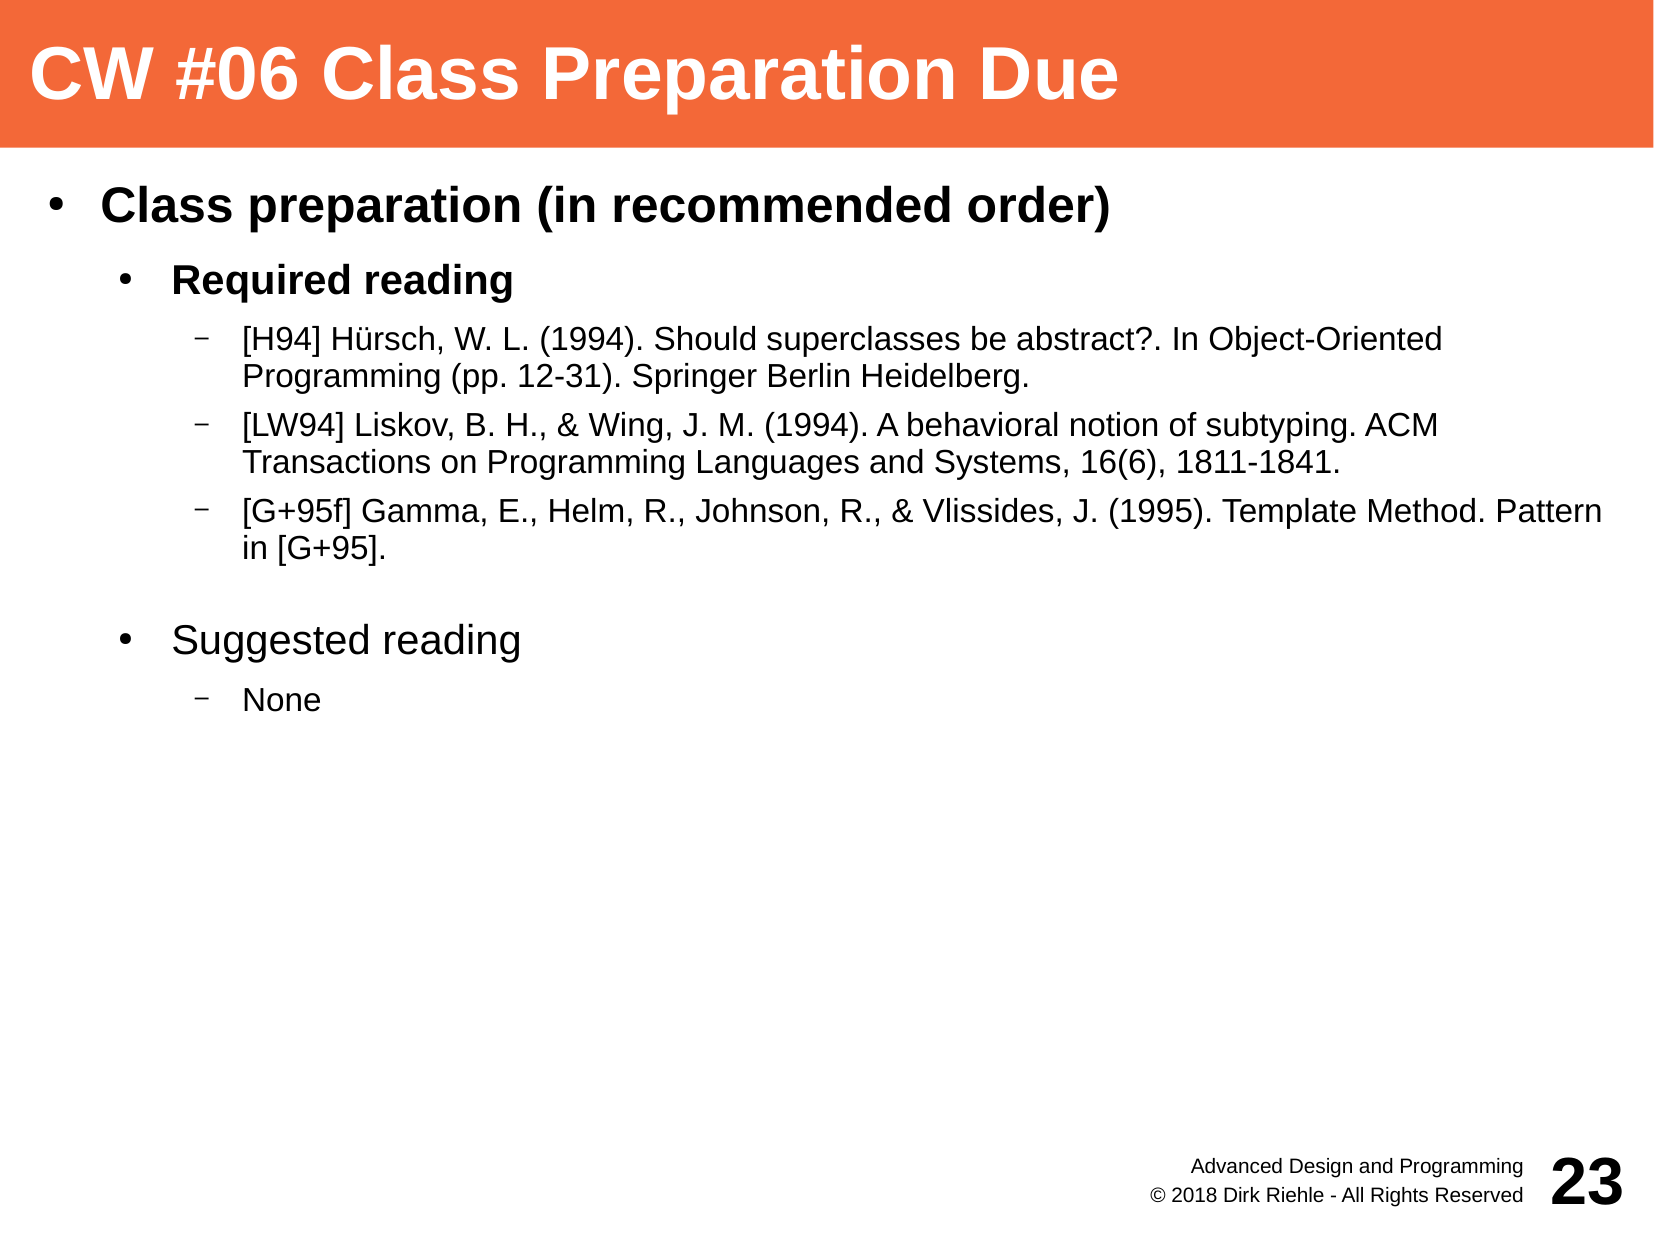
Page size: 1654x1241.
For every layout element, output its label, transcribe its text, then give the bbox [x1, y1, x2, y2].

list Class preparation (in recommended order) Required reading [H94] Hürsch, W. L. (1994). Should superclasses be abstract?. In Object-Oriented Programming (pp. 12-31). Springer Berlin Heidelberg. [LW94] Liskov, B. H., & Wing, J. M. (1994). A behavioral notion of subtyping. ACM Transactions on Programming Languages and Systems, 16(6), 1811-1841. [G+95f] Gamma, E., Helm, R., Johnson, R., & Vlissides, J. (1995). Template Method. Pattern in [G+95]. Suggested reading None [29, 177, 1625, 1211]
title CW #06 Class Preparation Due [0, 0, 1654, 148]
